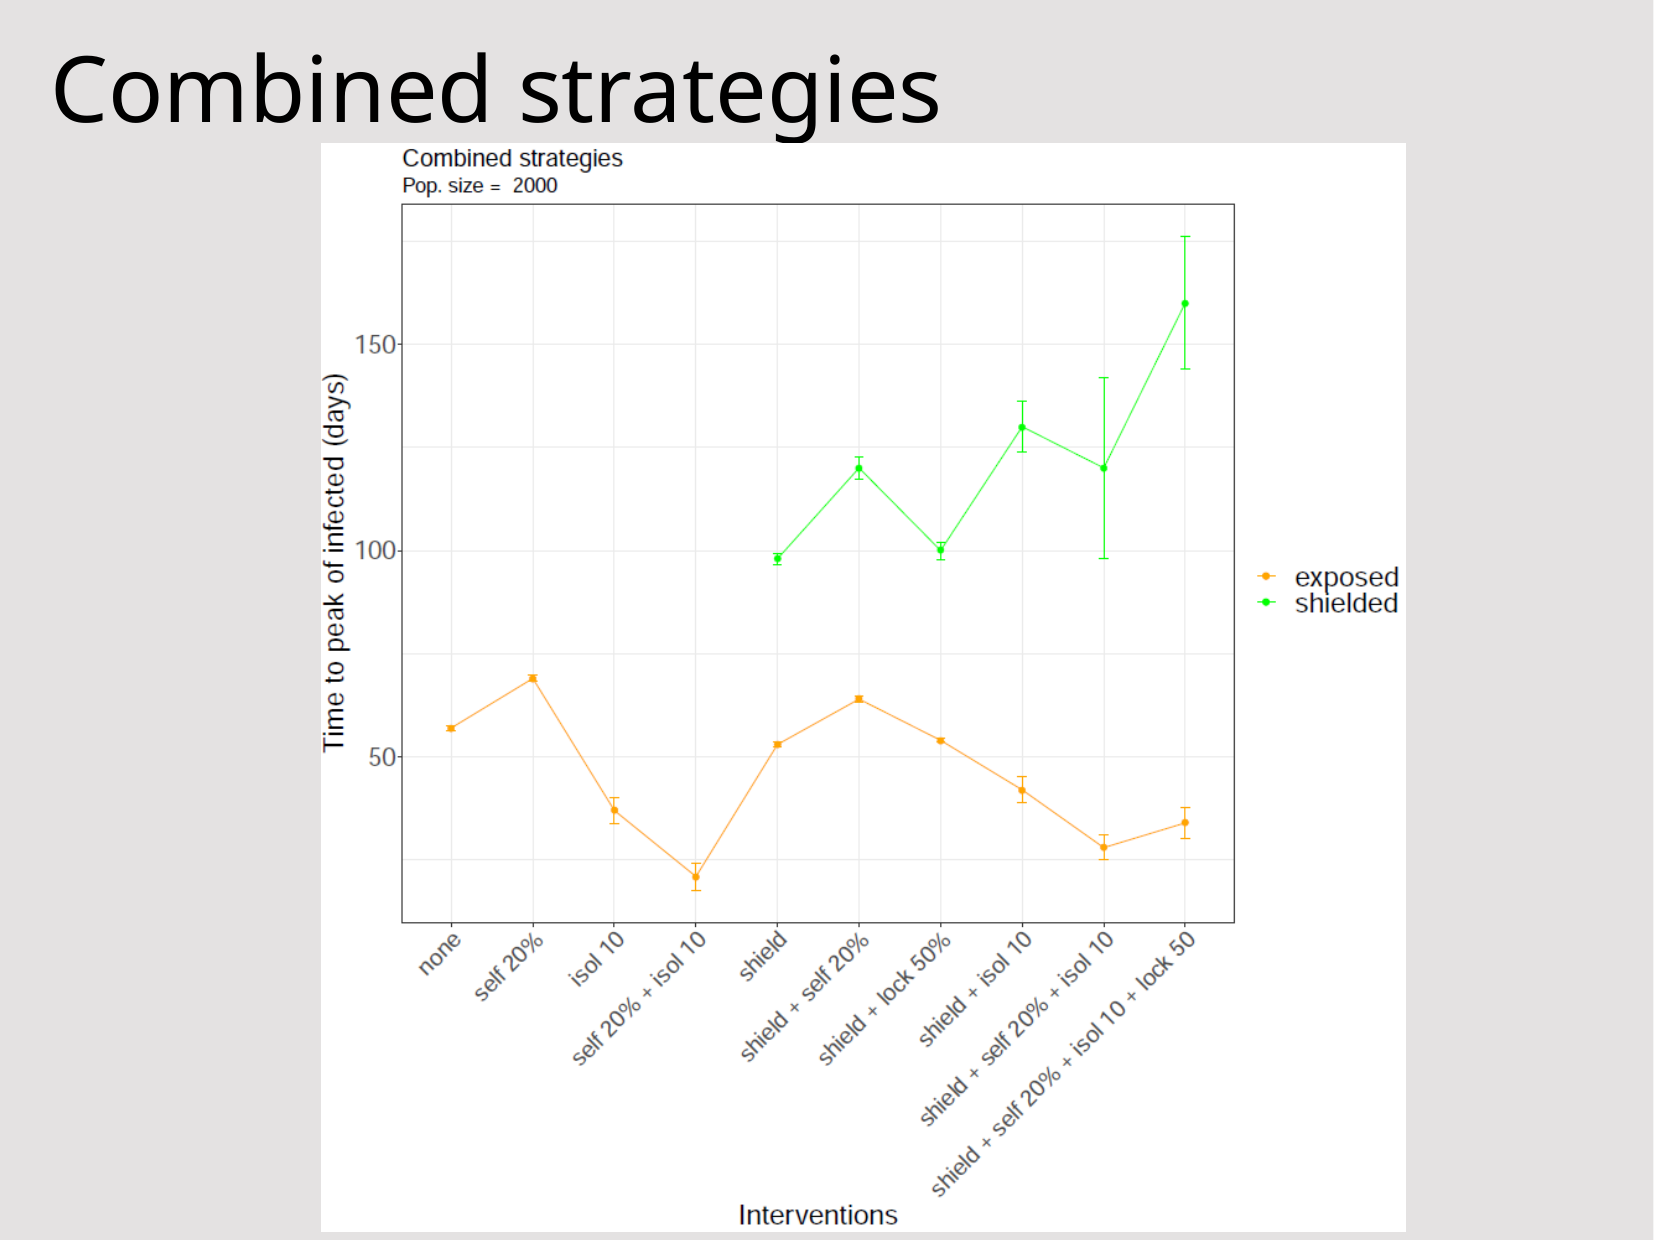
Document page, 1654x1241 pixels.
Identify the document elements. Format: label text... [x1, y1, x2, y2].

picture [321, 143, 1406, 1232]
text_box Combined strategies [35, 16, 1595, 166]
